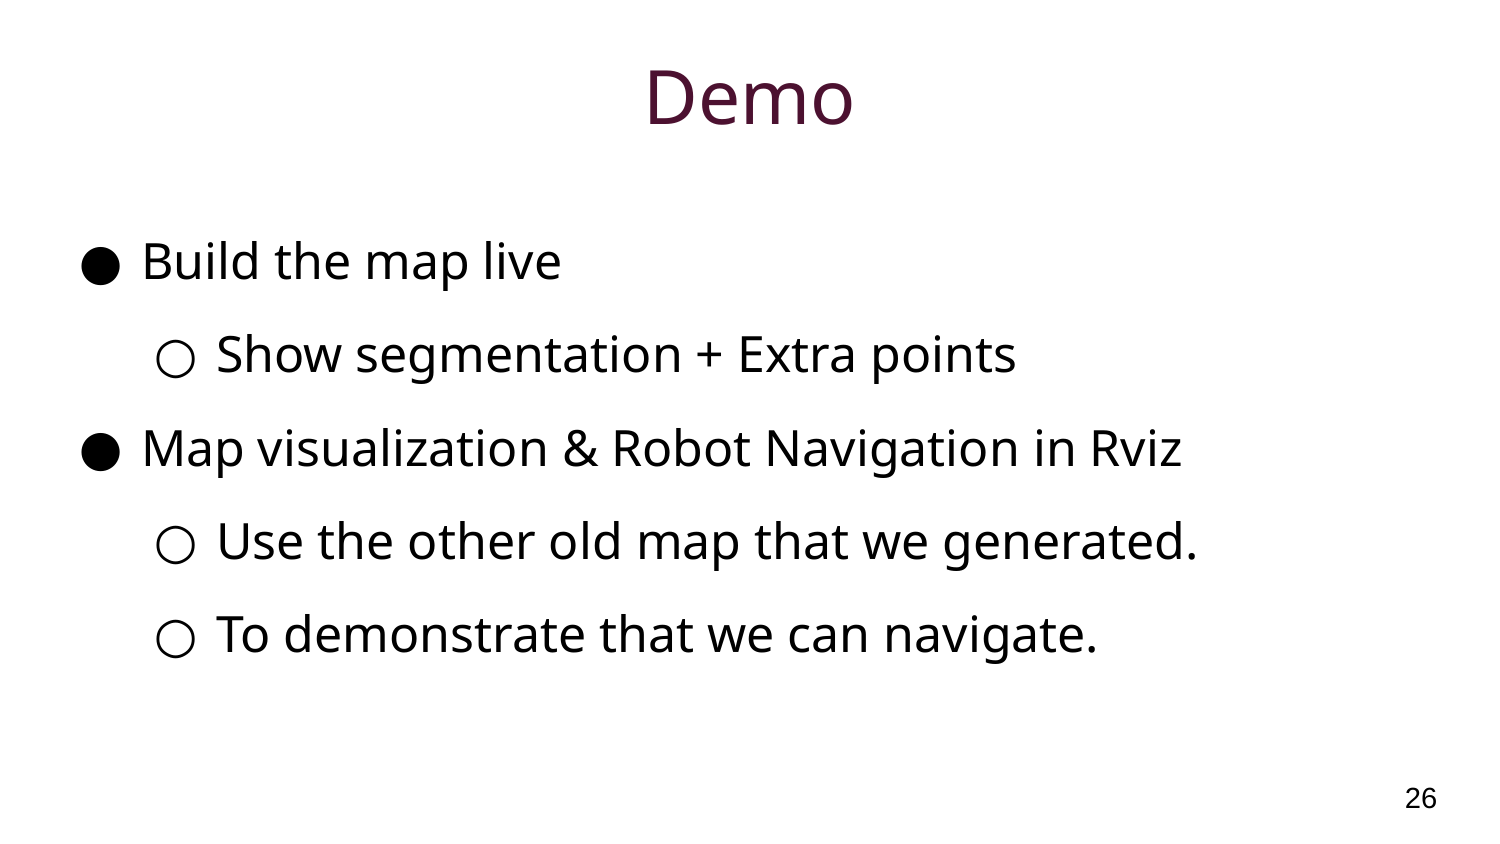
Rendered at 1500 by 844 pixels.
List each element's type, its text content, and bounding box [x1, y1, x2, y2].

title Demo [51, 34, 1449, 137]
slide_number <number> [1389, 764, 1480, 830]
list Build the map live Show segmentation + Extra points Map visualization & Robot Navigation in Rviz Use the other old map that we generated. To demonstrate that we can navigate. [51, 214, 1449, 792]
